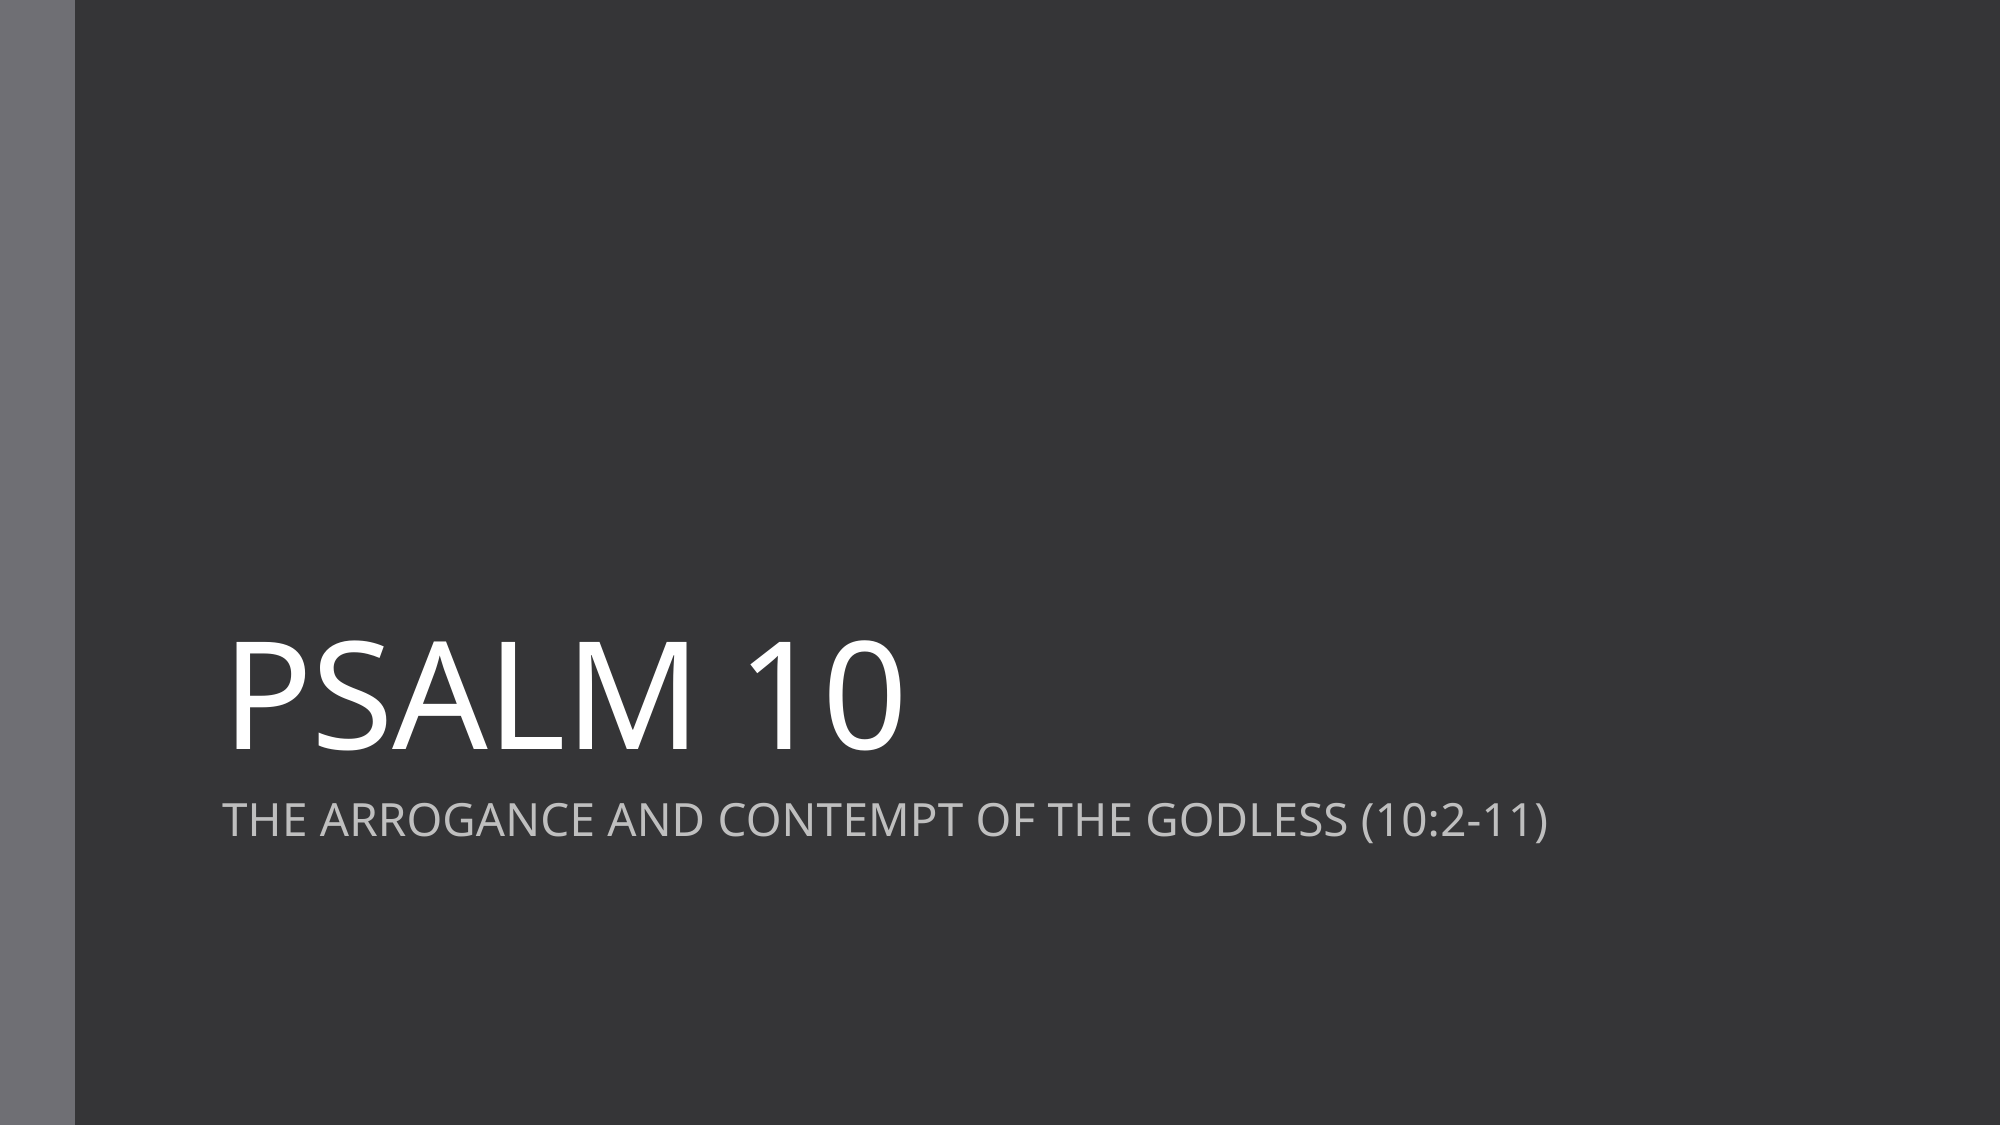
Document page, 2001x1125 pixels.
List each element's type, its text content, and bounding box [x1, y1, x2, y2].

title PSALM 10 [206, 124, 1752, 787]
subtitle THE ARROGANCE AND CONTEMPT OF THE GODLESS (10:2-11) [206, 787, 1752, 1066]
